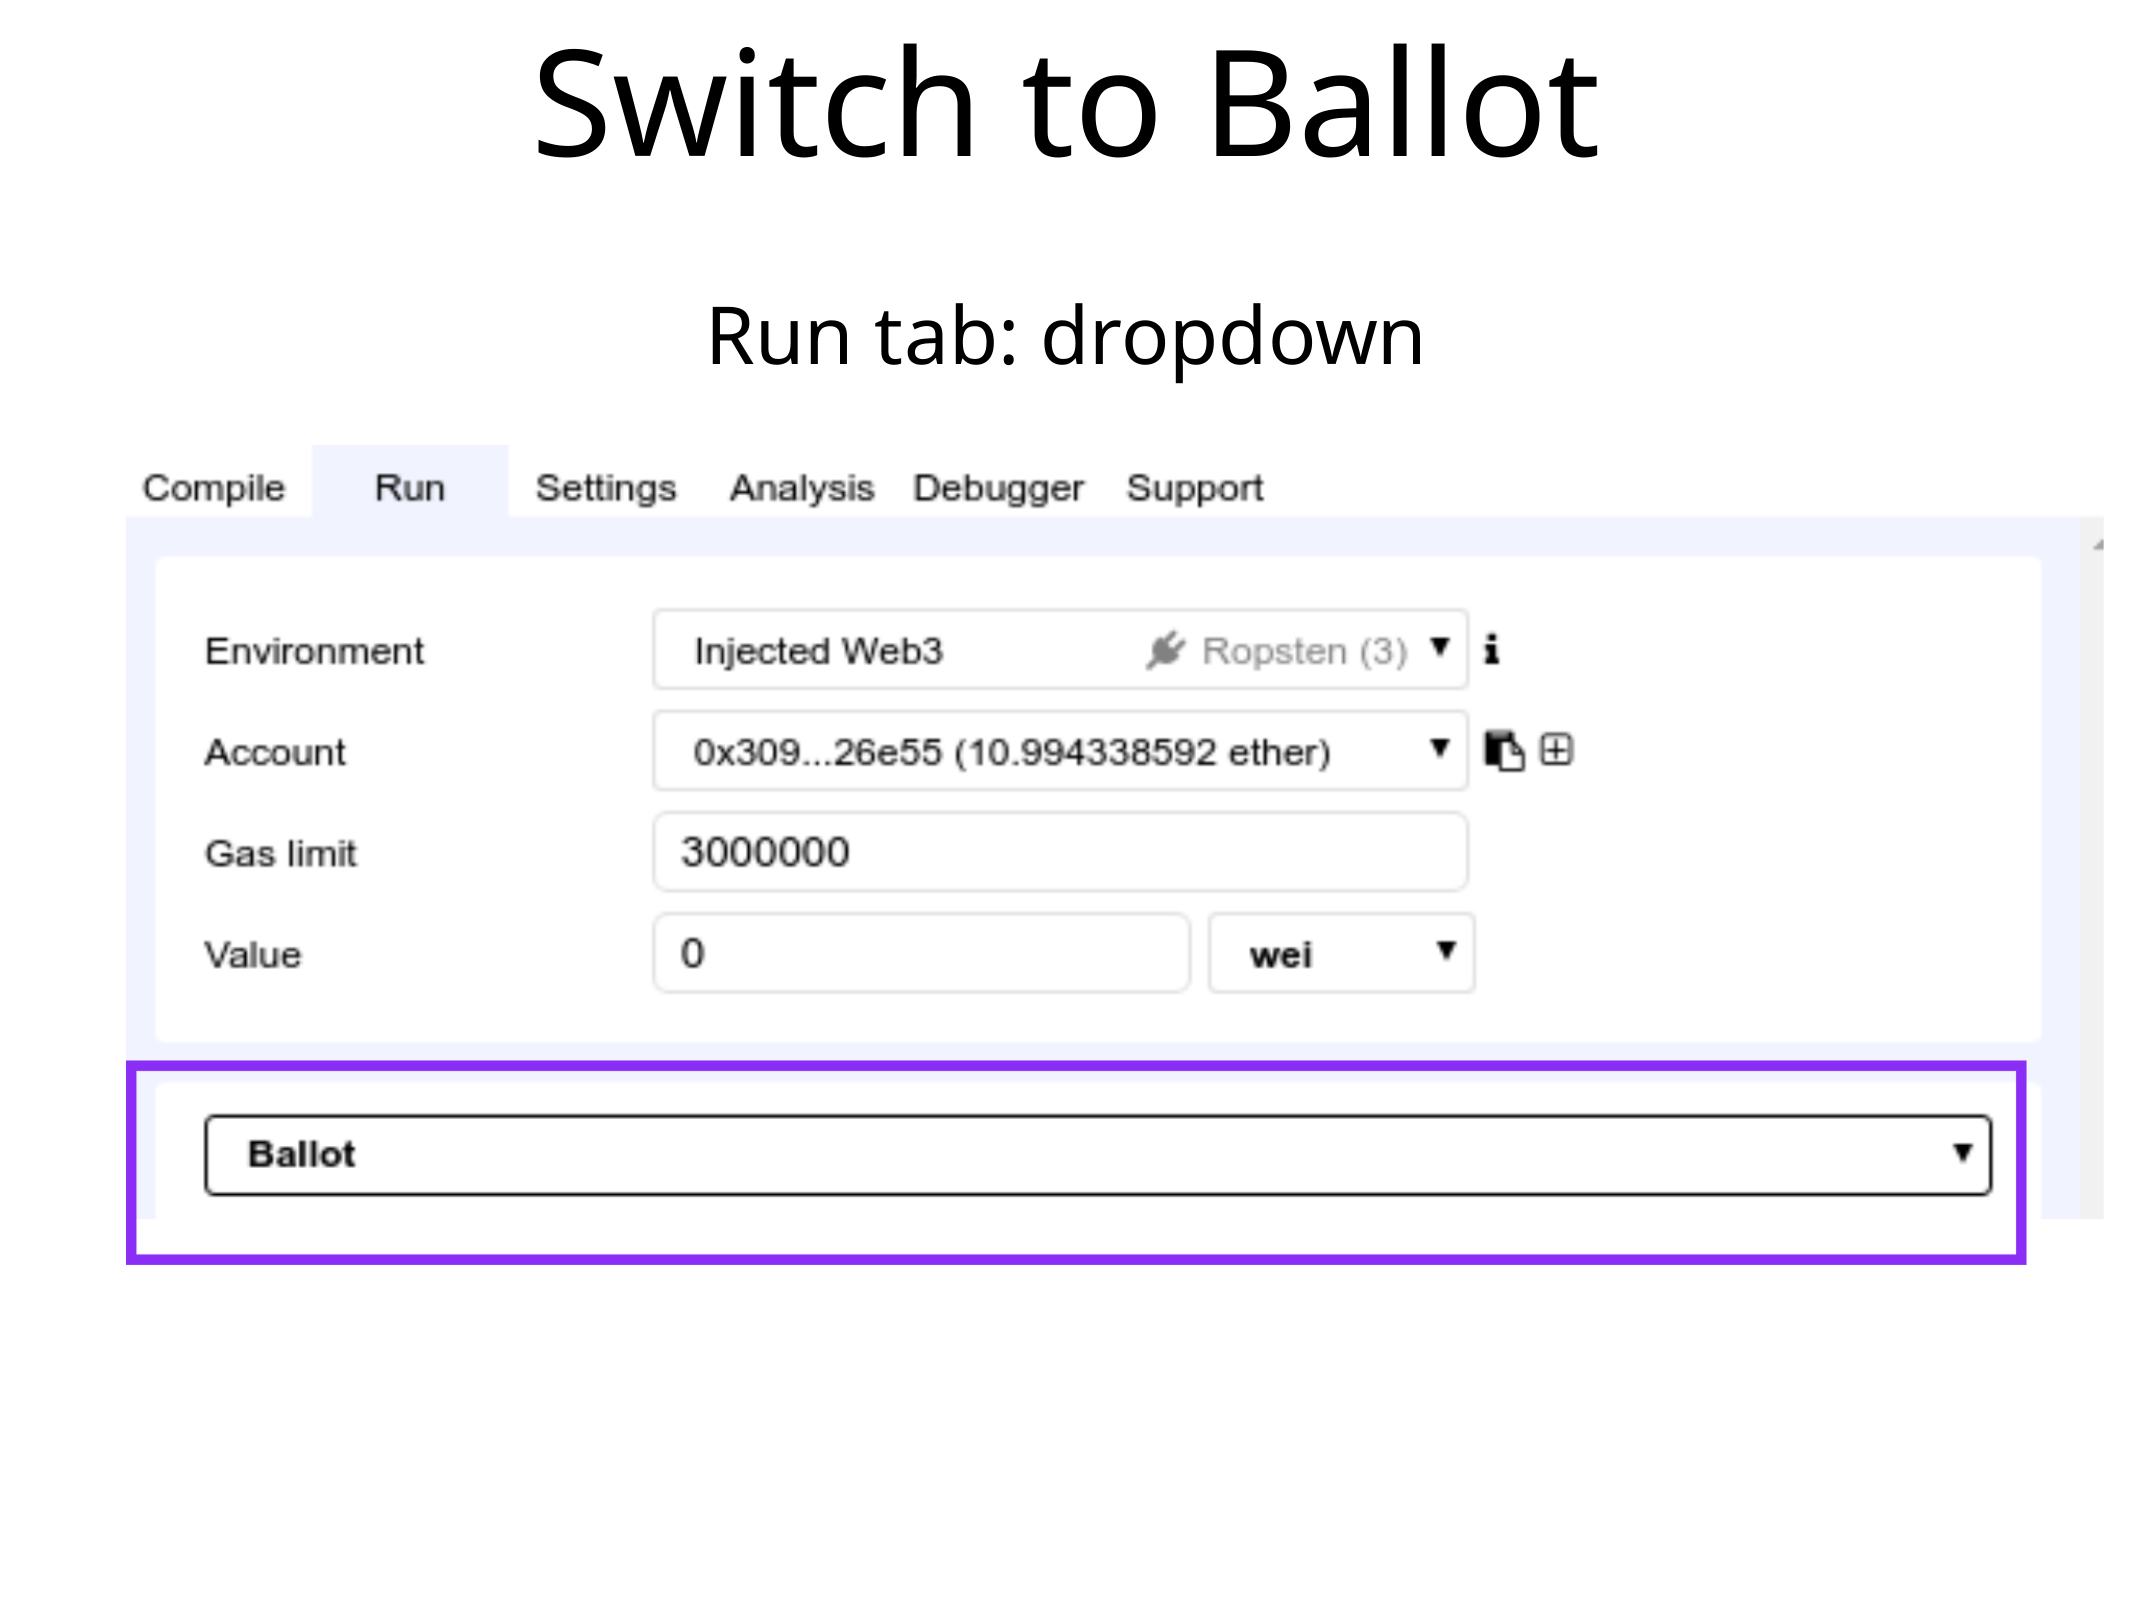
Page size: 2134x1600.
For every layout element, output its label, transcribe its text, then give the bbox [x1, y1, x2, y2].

subtitle Run tab: dropdown ( when dependencies.js is the active file ) [112, 277, 2021, 420]
picture [51, 420, 2134, 1363]
title Switch to Ballot [69, 1, 2064, 196]
